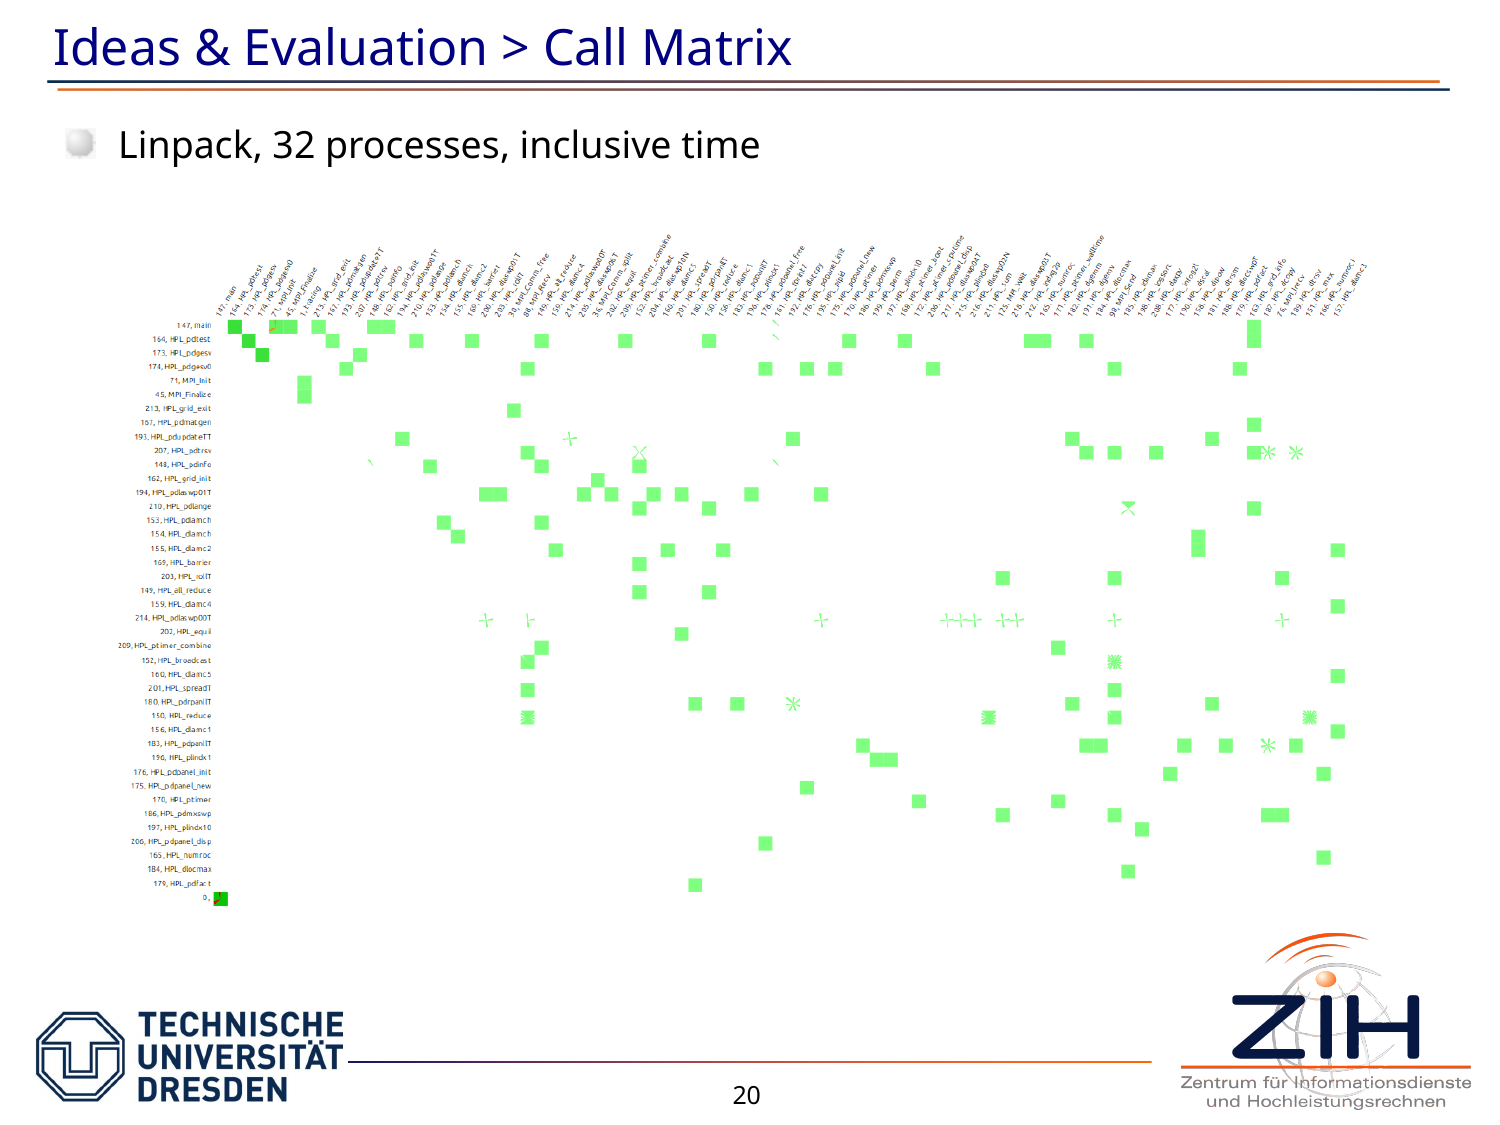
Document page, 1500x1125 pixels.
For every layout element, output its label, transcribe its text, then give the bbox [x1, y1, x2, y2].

picture [1181, 933, 1471, 1110]
title Ideas & Evaluation > Call Matrix [53, 12, 1453, 81]
picture [47, 80, 1450, 91]
picture [35, 1011, 343, 1102]
list Linpack, 32 processes, inclusive time [29, 118, 1418, 771]
picture [113, 214, 1387, 911]
